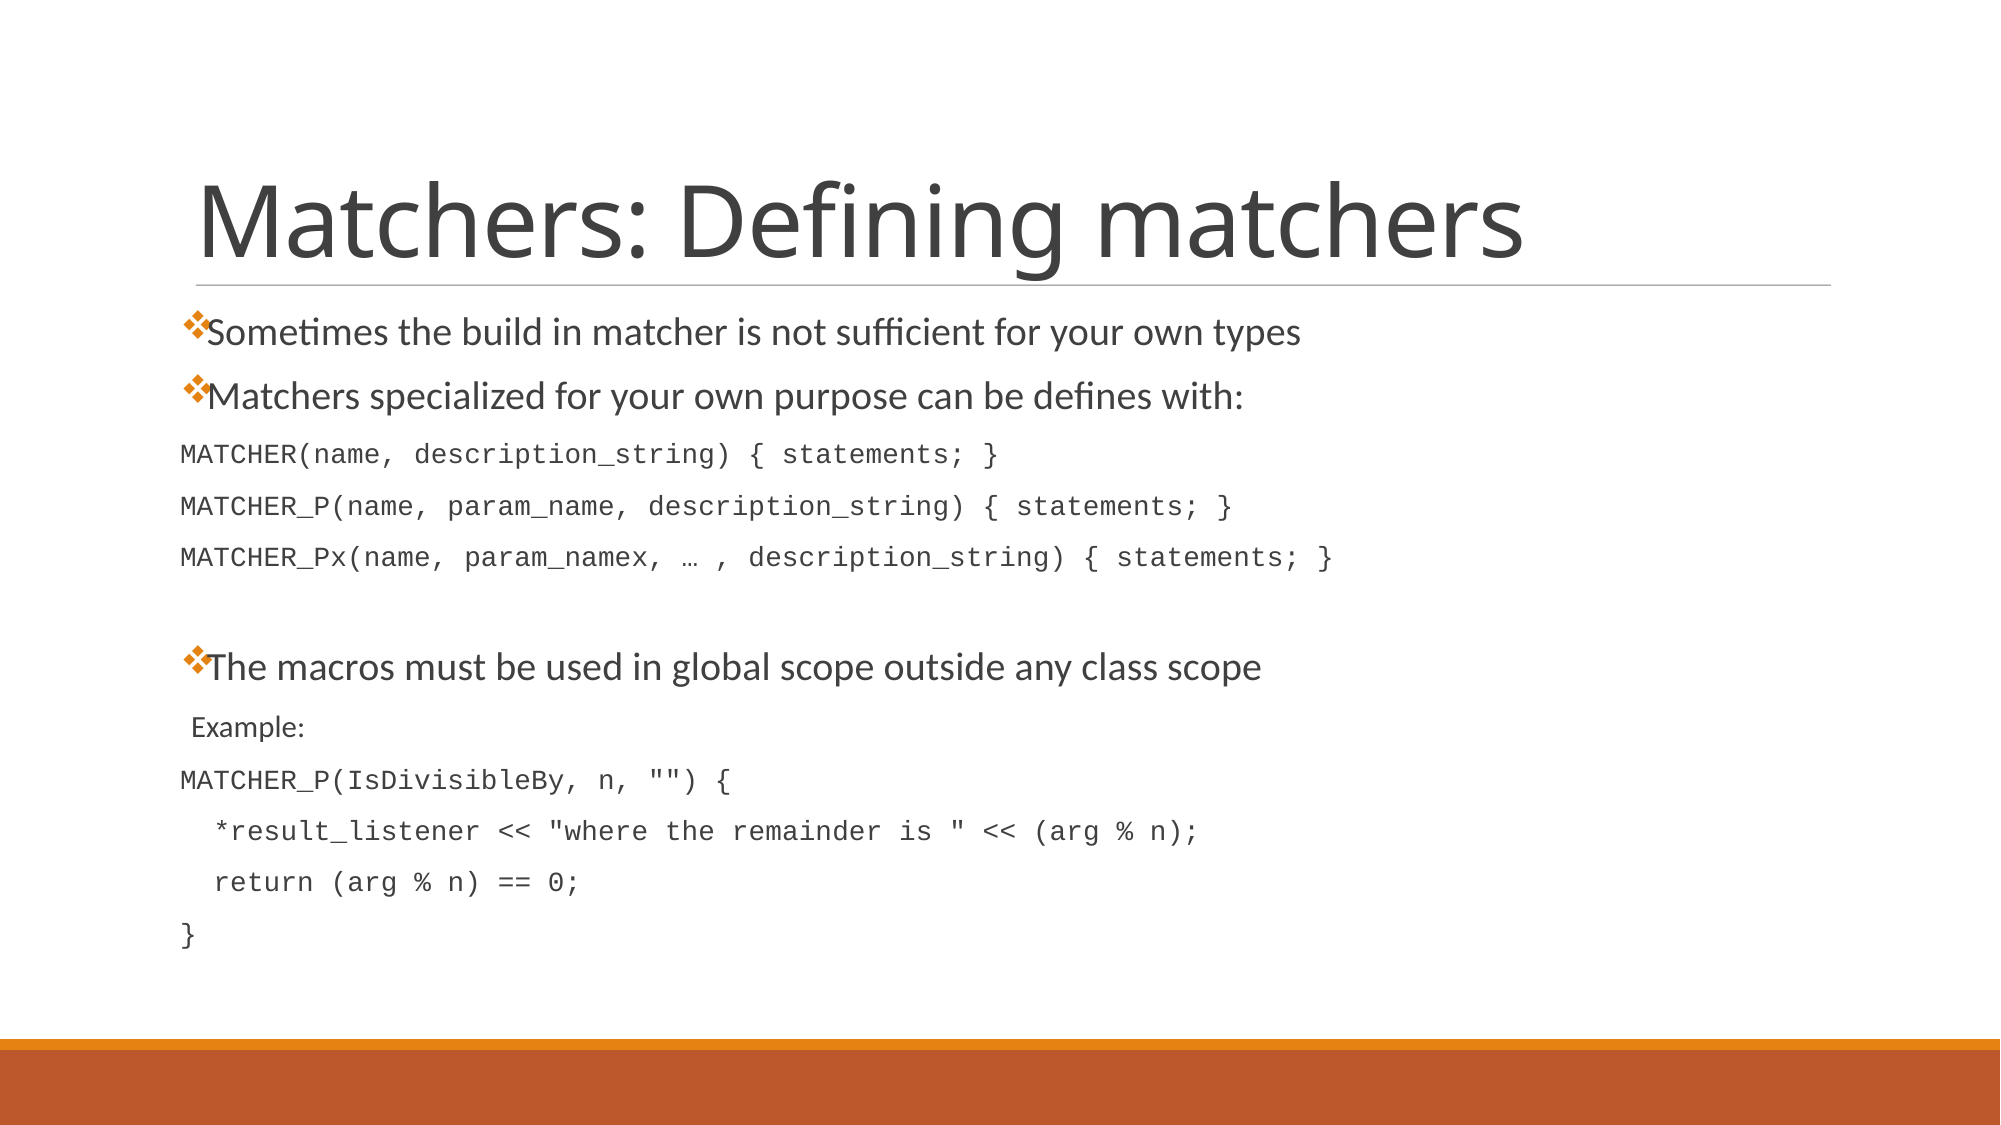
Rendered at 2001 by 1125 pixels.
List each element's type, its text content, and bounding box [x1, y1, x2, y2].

title Matchers: Defining matchers [180, 47, 1830, 285]
list Sometimes the build in matcher is not sufficient for your own types Matchers specialized for your own purpose can be defines with: MATCHER(name, description_string) { statements; } MATCHER_P(name, param_name, description_string) { statements; } MATCHER_Px(name, param_namex, … , description_string) { statements; } The macros must be used in global scope outside any class scope Example: MATCHER_P(IsDivisibleBy, n, "") { *result_listener << "where the remainder is " << (arg % n); return (arg % n) == 0; } [180, 302, 1830, 963]
